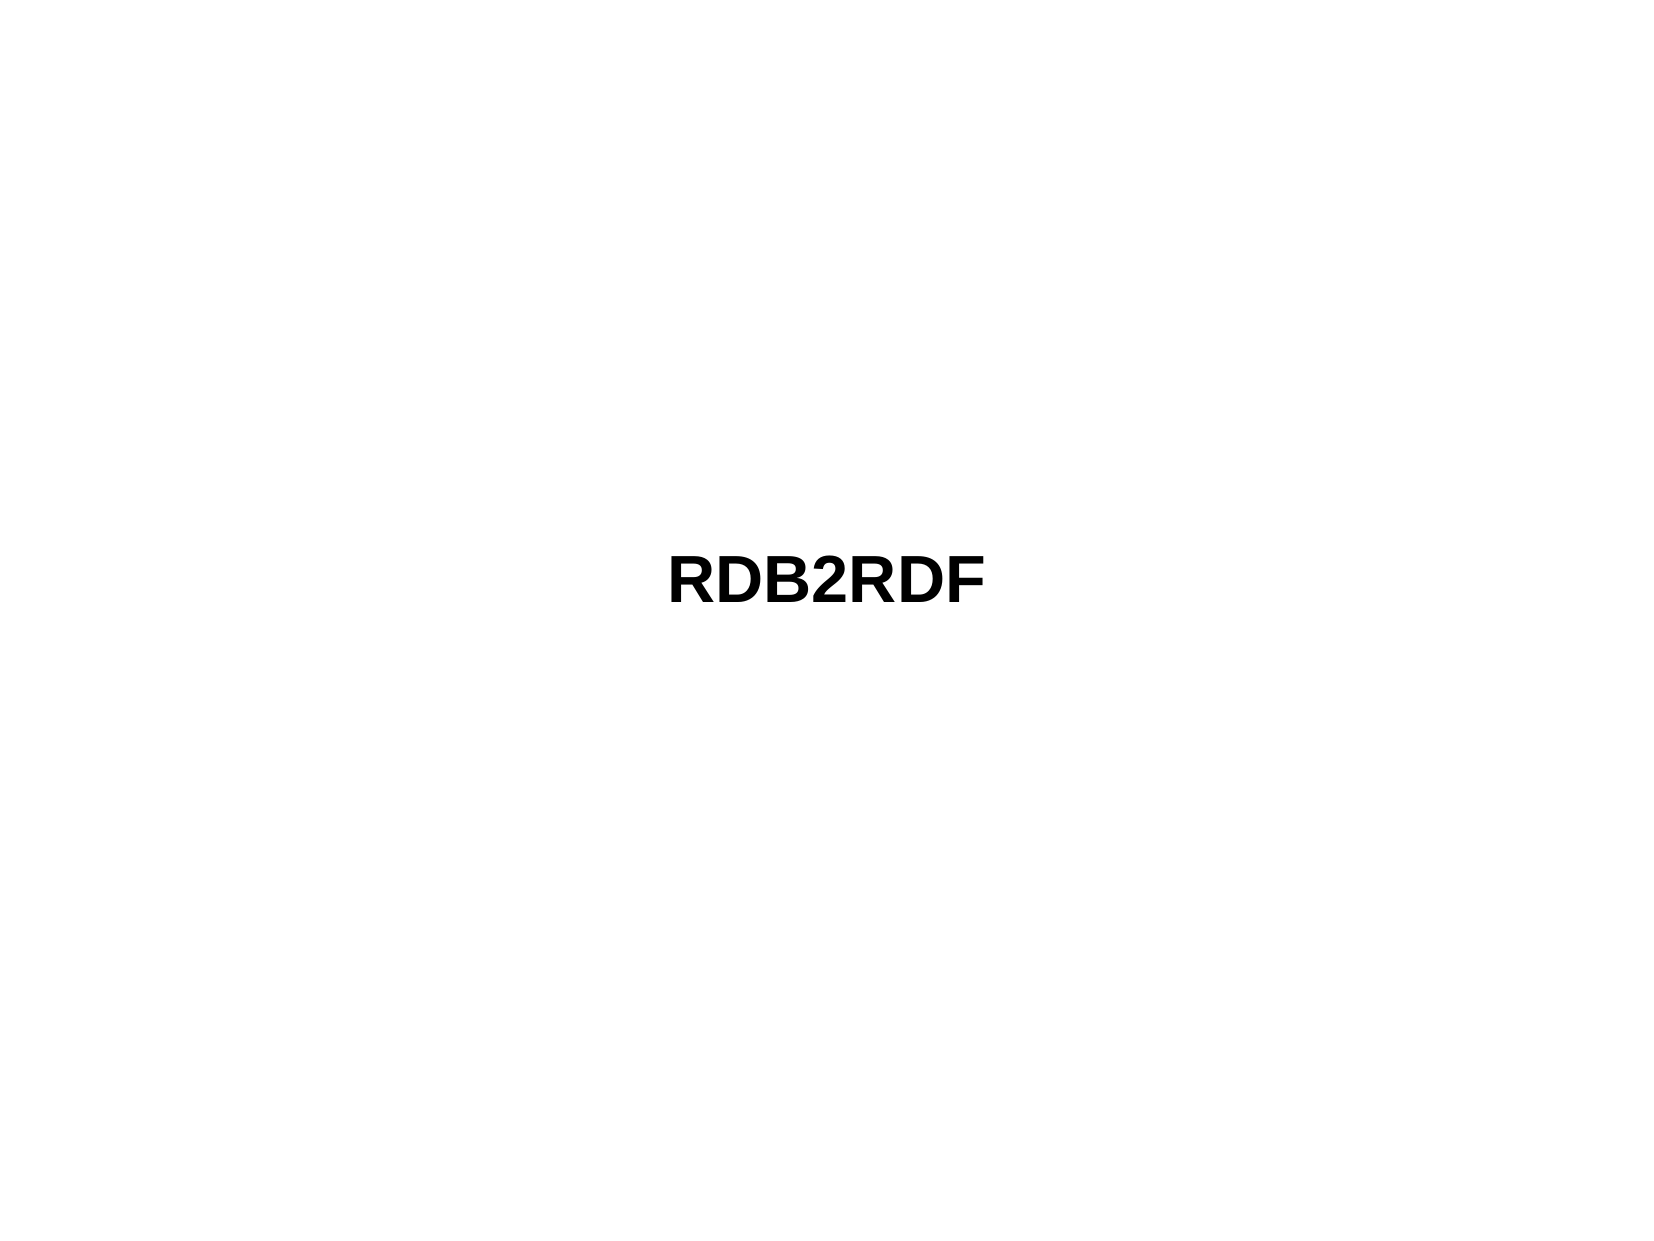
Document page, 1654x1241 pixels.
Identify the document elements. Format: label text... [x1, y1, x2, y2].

subtitle RDB2RDF [82, 49, 1571, 1109]
